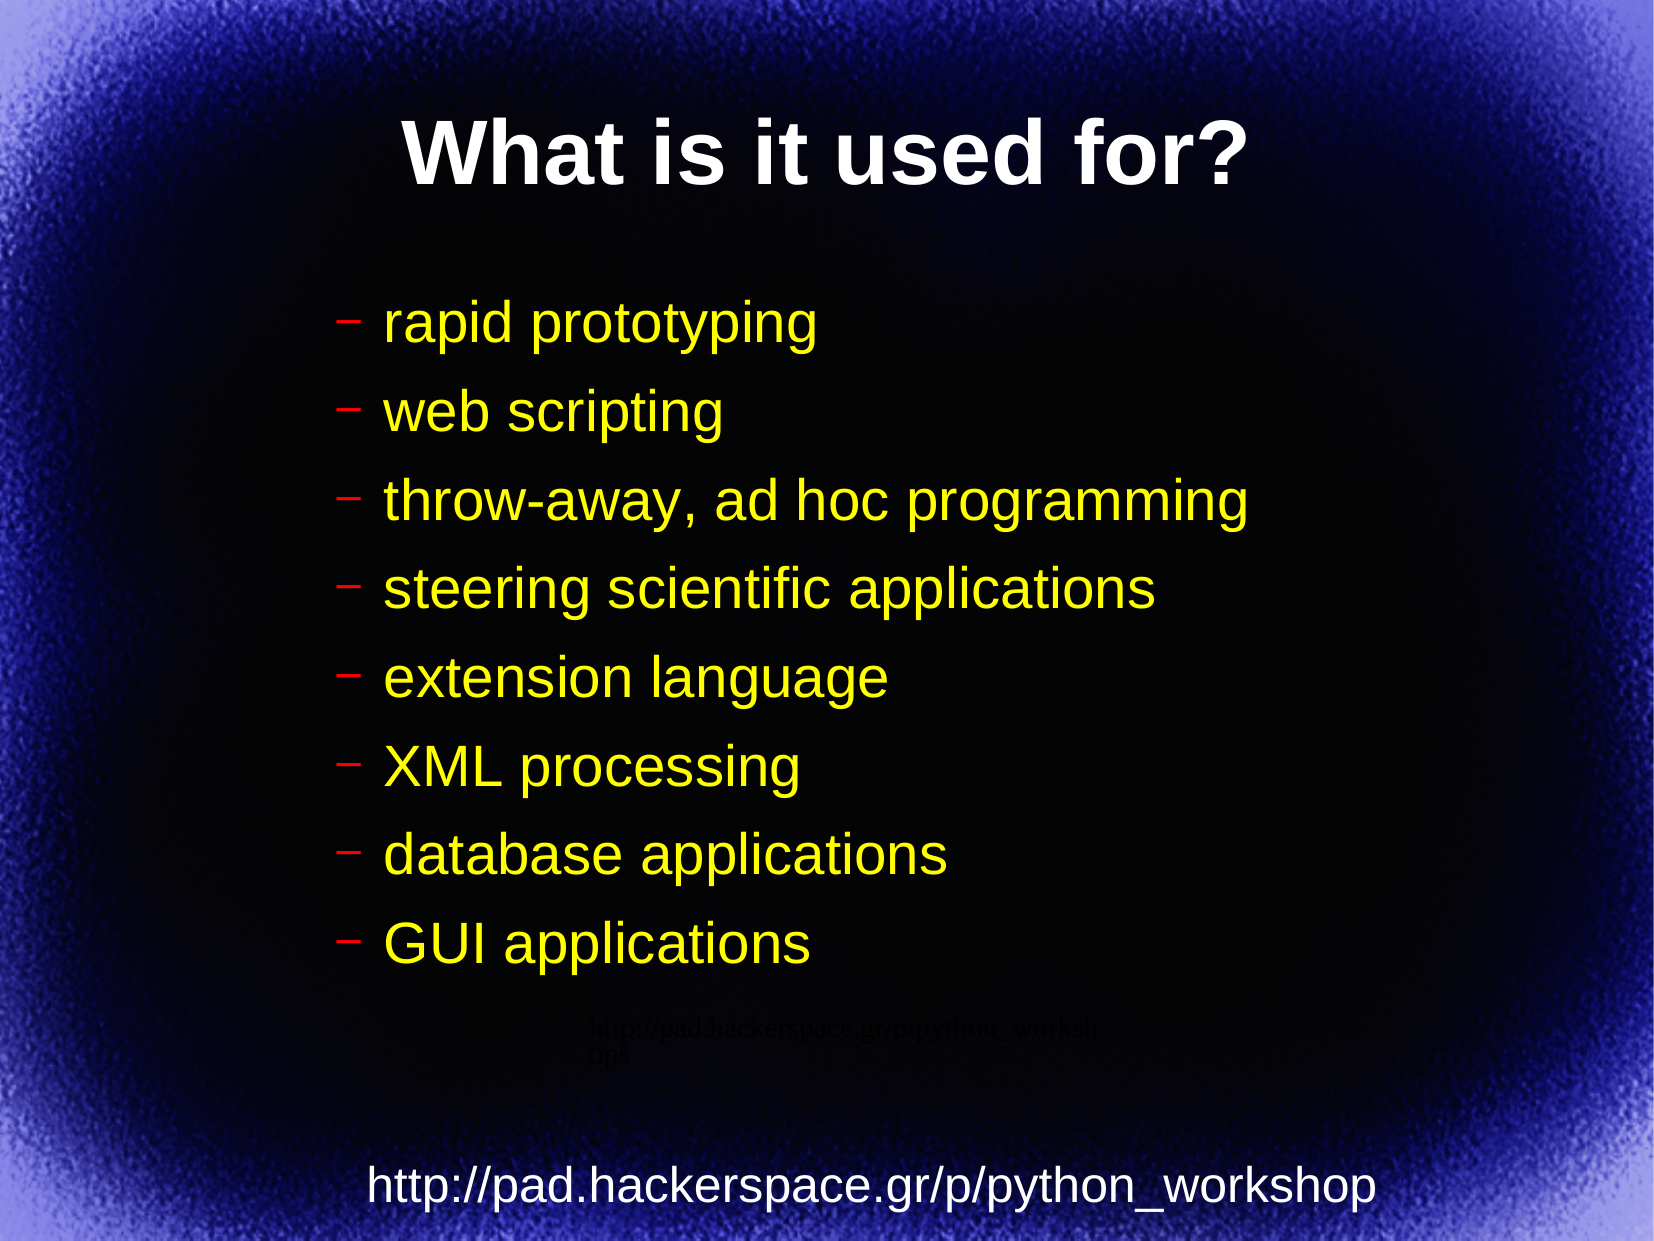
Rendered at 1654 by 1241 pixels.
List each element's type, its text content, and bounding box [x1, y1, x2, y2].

text_box http://pad.hackerspace.gr/p/python_workshop [366, 1157, 1379, 1214]
list rapid prototyping web scripting throw-away, ad hoc programming steering scientific applications extension language XML processing database applications GUI applications [147, 290, 1506, 1178]
title What is it used for? [147, 49, 1506, 257]
picture [0, 0, 1654, 1241]
